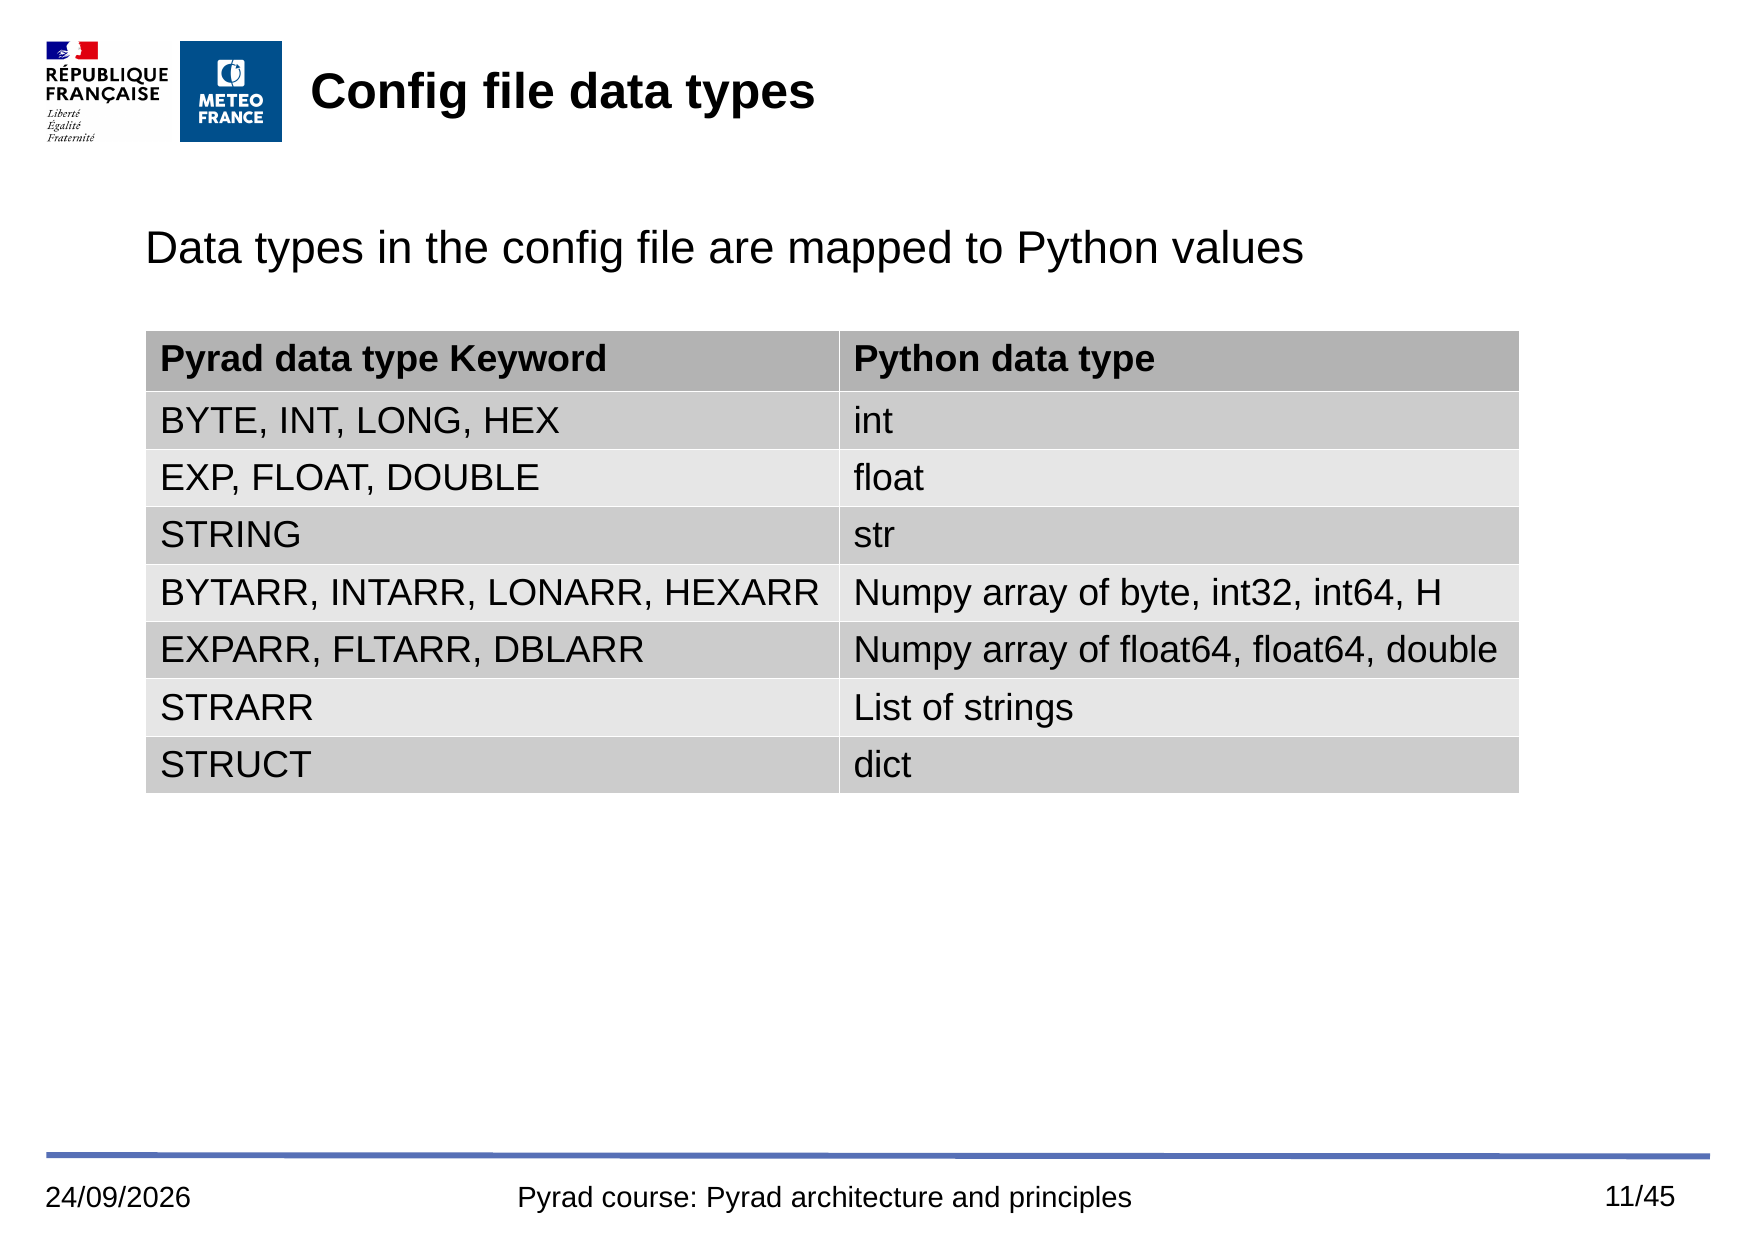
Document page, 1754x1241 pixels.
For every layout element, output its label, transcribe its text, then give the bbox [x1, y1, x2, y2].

table_cell List of strings [840, 679, 1519, 736]
table_cell BYTE, INT, LONG, HEX [146, 392, 839, 449]
table_cell Numpy array of byte, int32, int64, H [840, 565, 1519, 621]
table_cell EXP, FLOAT, DOUBLE [146, 450, 839, 506]
table_cell float [840, 450, 1519, 506]
table_cell str [840, 507, 1519, 564]
table_cell Numpy array of float64, float64, double [840, 622, 1519, 678]
table_cell int [840, 392, 1519, 449]
title Config file data types [310, 40, 1697, 142]
table_cell BYTARR, INTARR, LONARR, HEXARR [146, 565, 839, 621]
table_cell dict [840, 737, 1519, 793]
picture [46, 41, 172, 142]
table_cell STRARR [146, 679, 839, 736]
table_cell STRUCT [146, 737, 839, 793]
table_header Pyrad data type Keyword [146, 331, 839, 391]
picture [180, 41, 282, 142]
table_cell EXPARR, FLTARR, DBLARR [146, 622, 839, 678]
list Data types in the config file are mapped to Python values [44, 222, 1712, 1118]
table_cell STRING [146, 507, 839, 564]
table_header Python data type [840, 331, 1519, 391]
